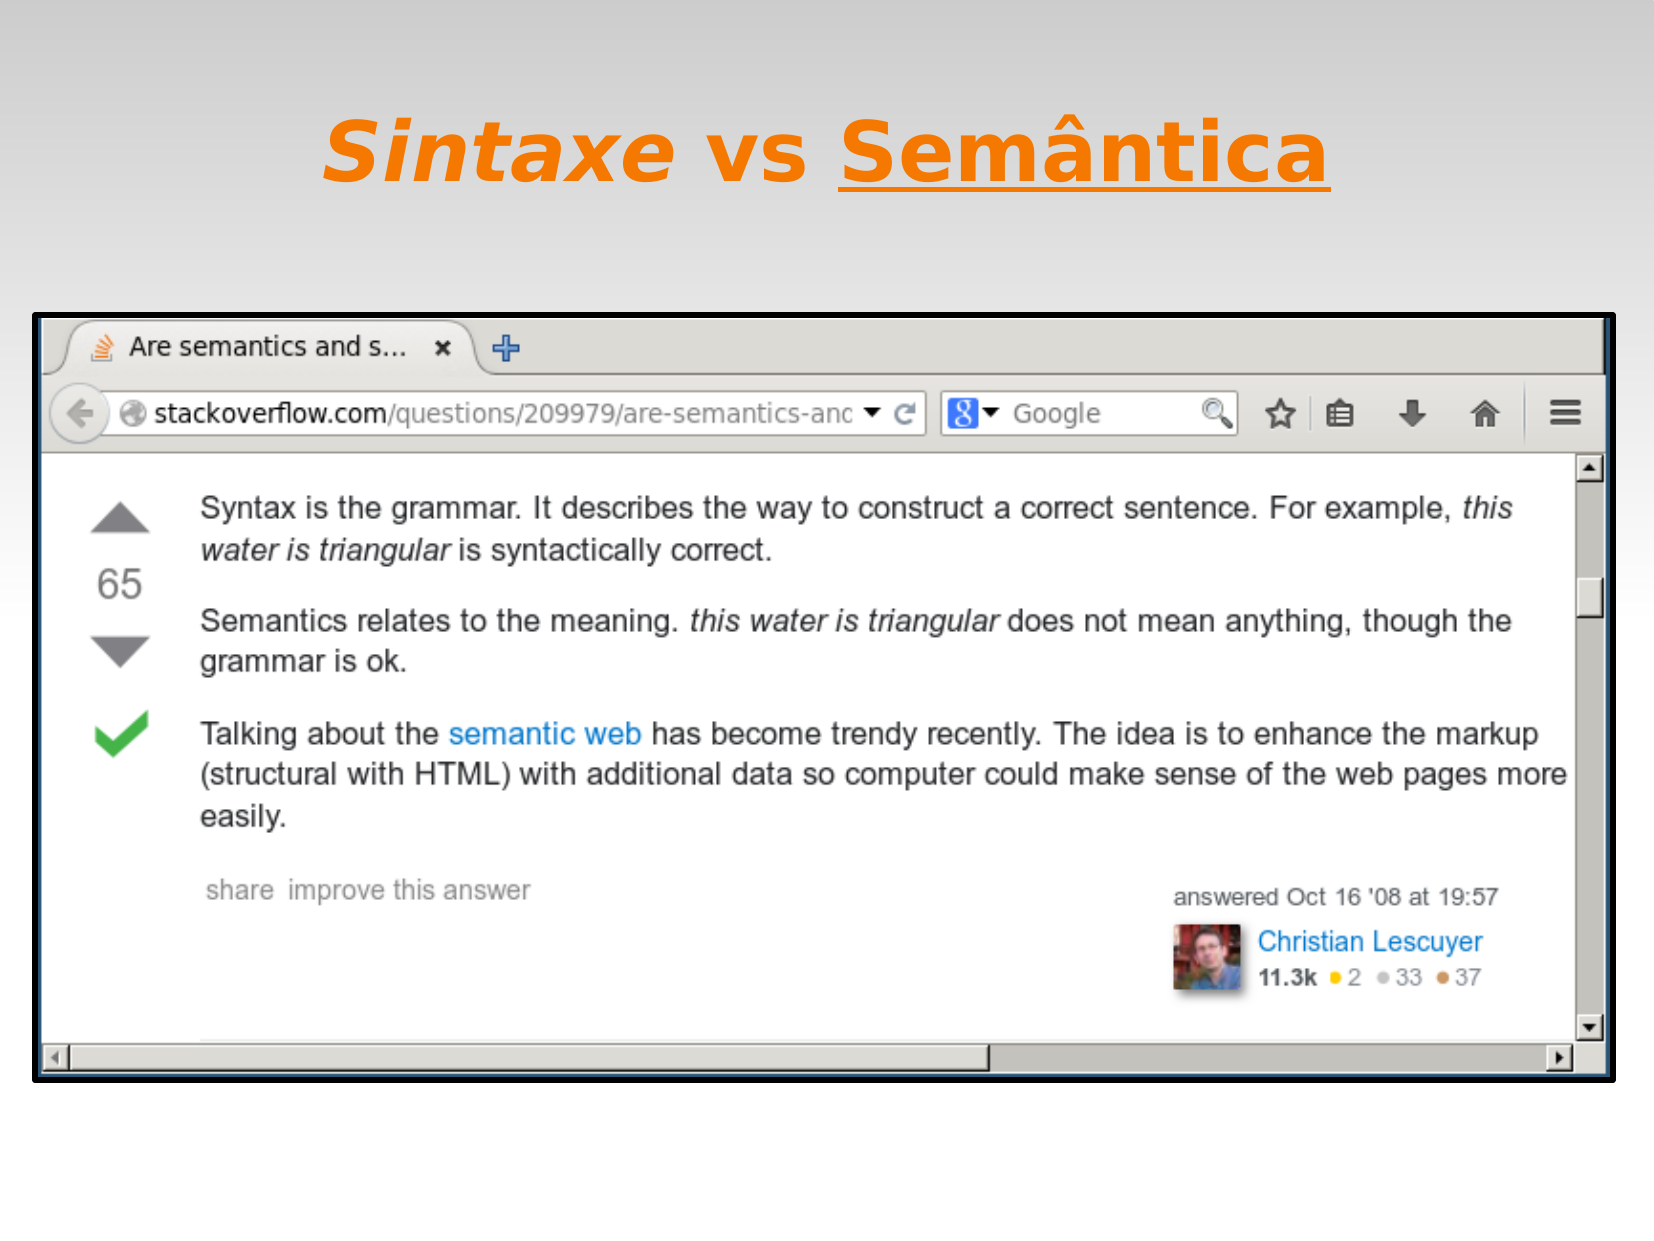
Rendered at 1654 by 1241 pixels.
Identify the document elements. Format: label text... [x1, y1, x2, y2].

picture [38, 318, 1610, 1078]
title Sintaxe vs Semântica [82, 49, 1571, 257]
